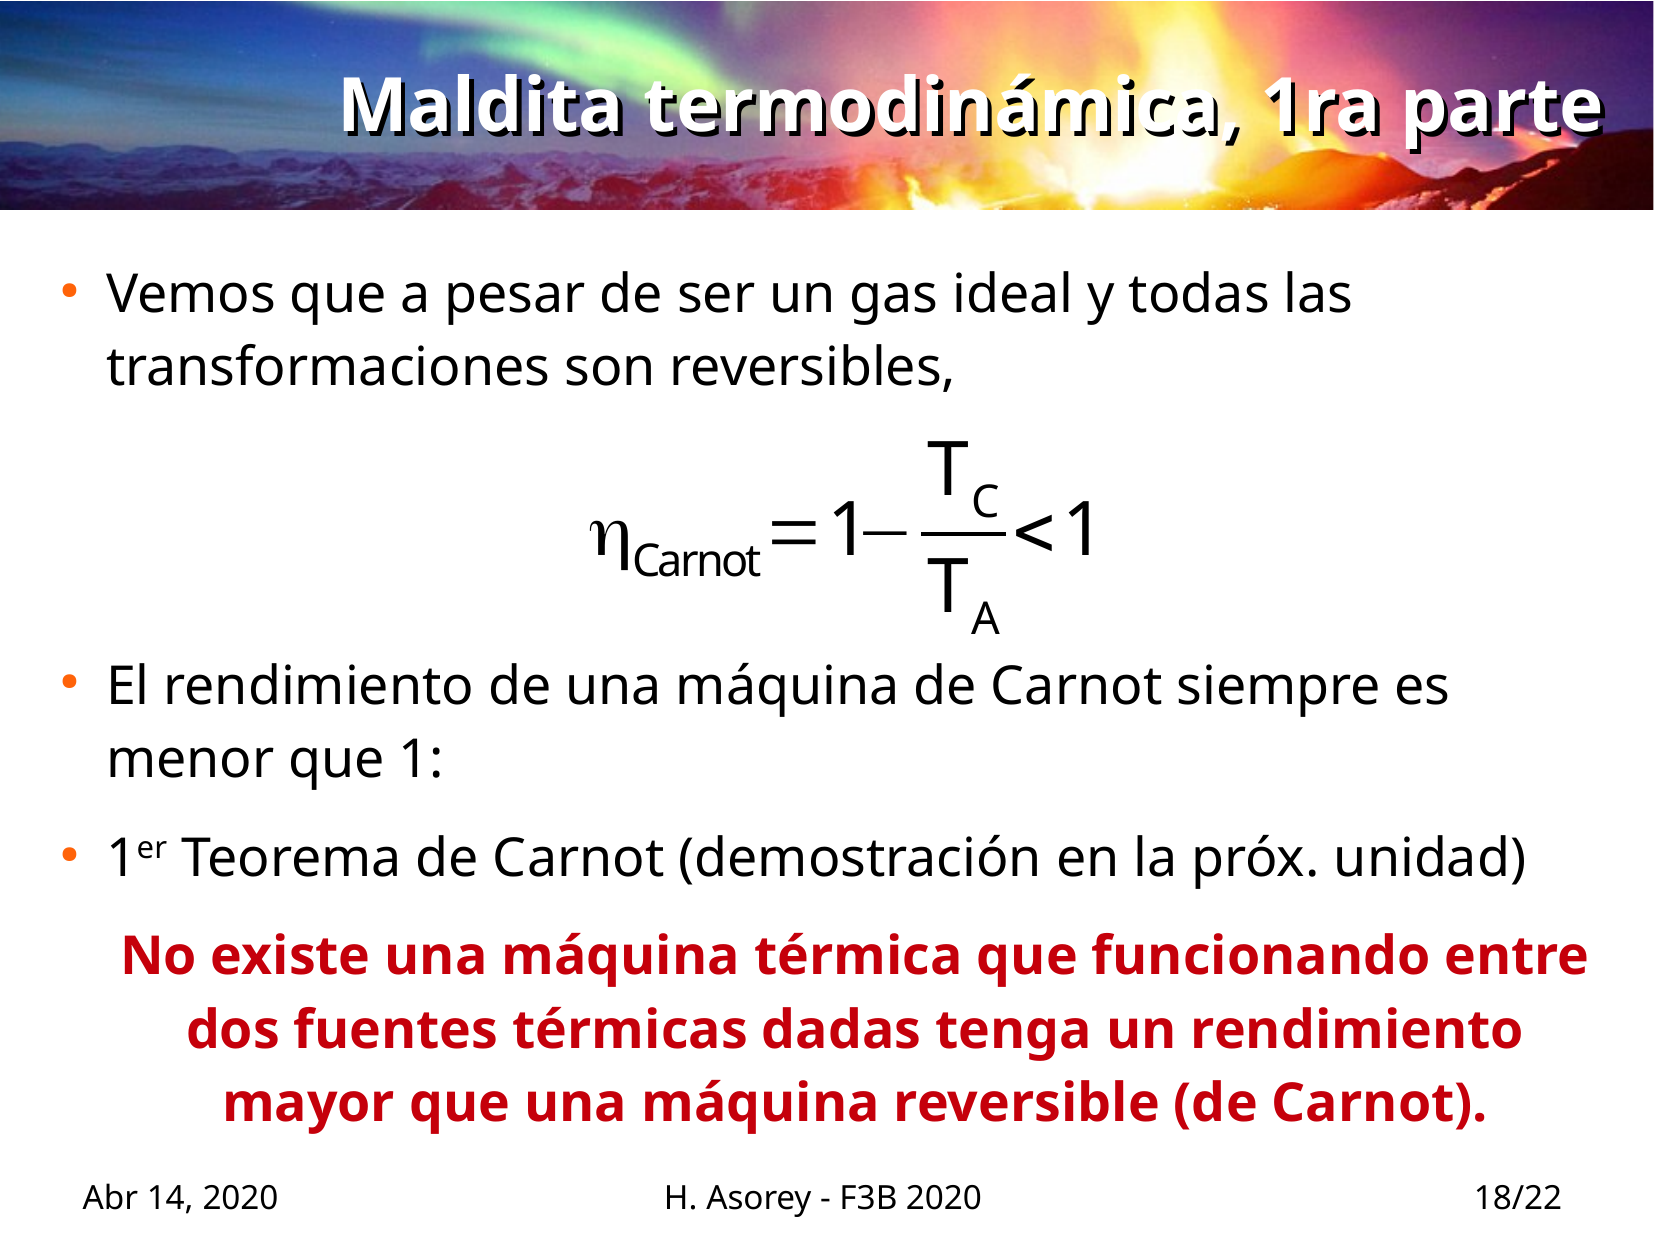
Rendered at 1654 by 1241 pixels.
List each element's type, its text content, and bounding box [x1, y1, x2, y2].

list Vemos que a pesar de ser un gas ideal y todas las transformaciones son reversibles, El rendimiento de una máquina de Carnot siempre es menor que 1: 1er Teorema de Carnot (demostración en la próx. unidad) No existe una máquina térmica que funcionando entre dos fuentes térmicas dadas tenga un rendimiento mayor que una máquina reversible (de Carnot). [45, 255, 1606, 1156]
chart [580, 423, 1096, 646]
picture [0, 1, 1654, 210]
title Maldita termodinámica, 1ra parte [45, 15, 1606, 191]
